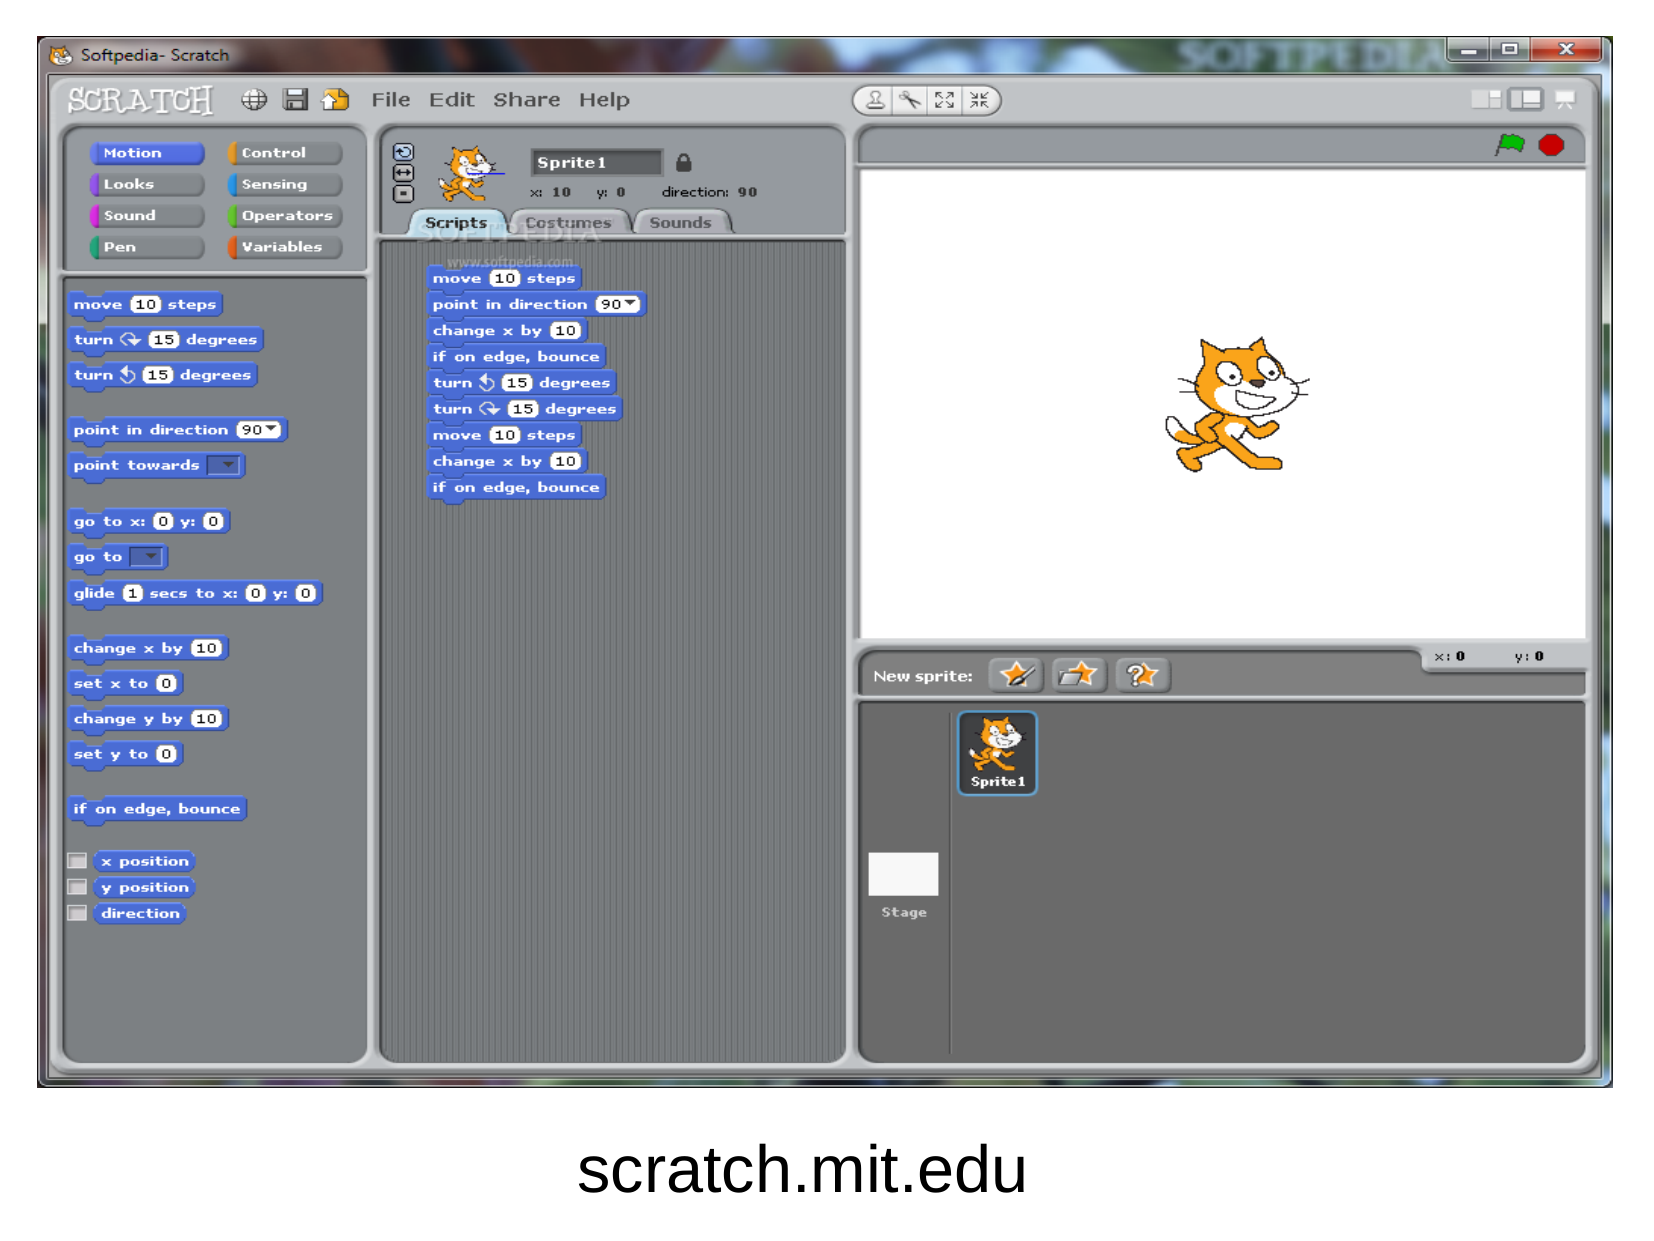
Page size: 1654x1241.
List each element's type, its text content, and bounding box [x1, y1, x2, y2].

text_box scratch.mit.edu [562, 1125, 1051, 1215]
picture [37, 36, 1613, 1088]
